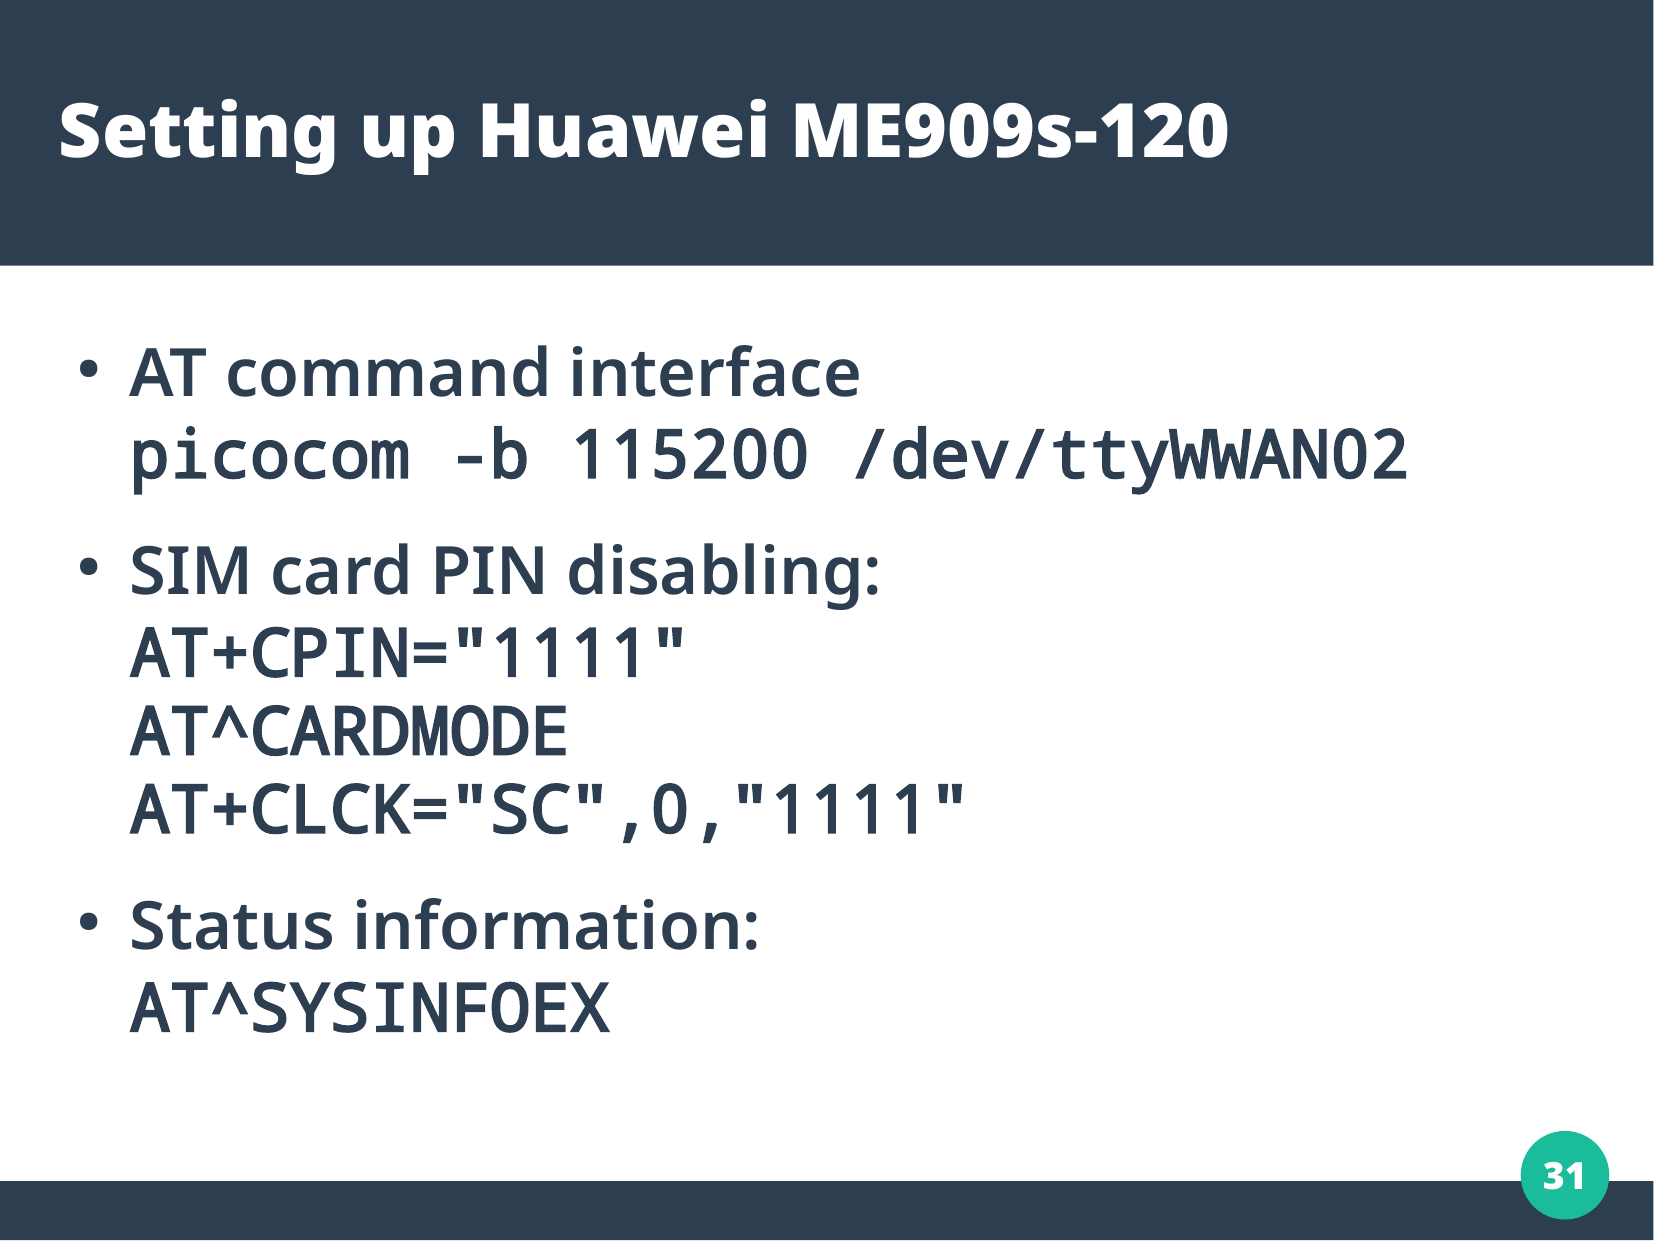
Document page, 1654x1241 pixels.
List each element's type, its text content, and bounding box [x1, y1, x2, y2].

list AT command interface picocom -b 115200 /dev/ttyWWAN02 SIM card PIN disabling: AT+CPIN="1111" AT^CARDMODE AT+CLCK="SC",0,"1111" Status information: AT^SYSINFOEX [59, 324, 1595, 1152]
title Setting up Huawei ME909s-120 [59, 49, 1595, 207]
